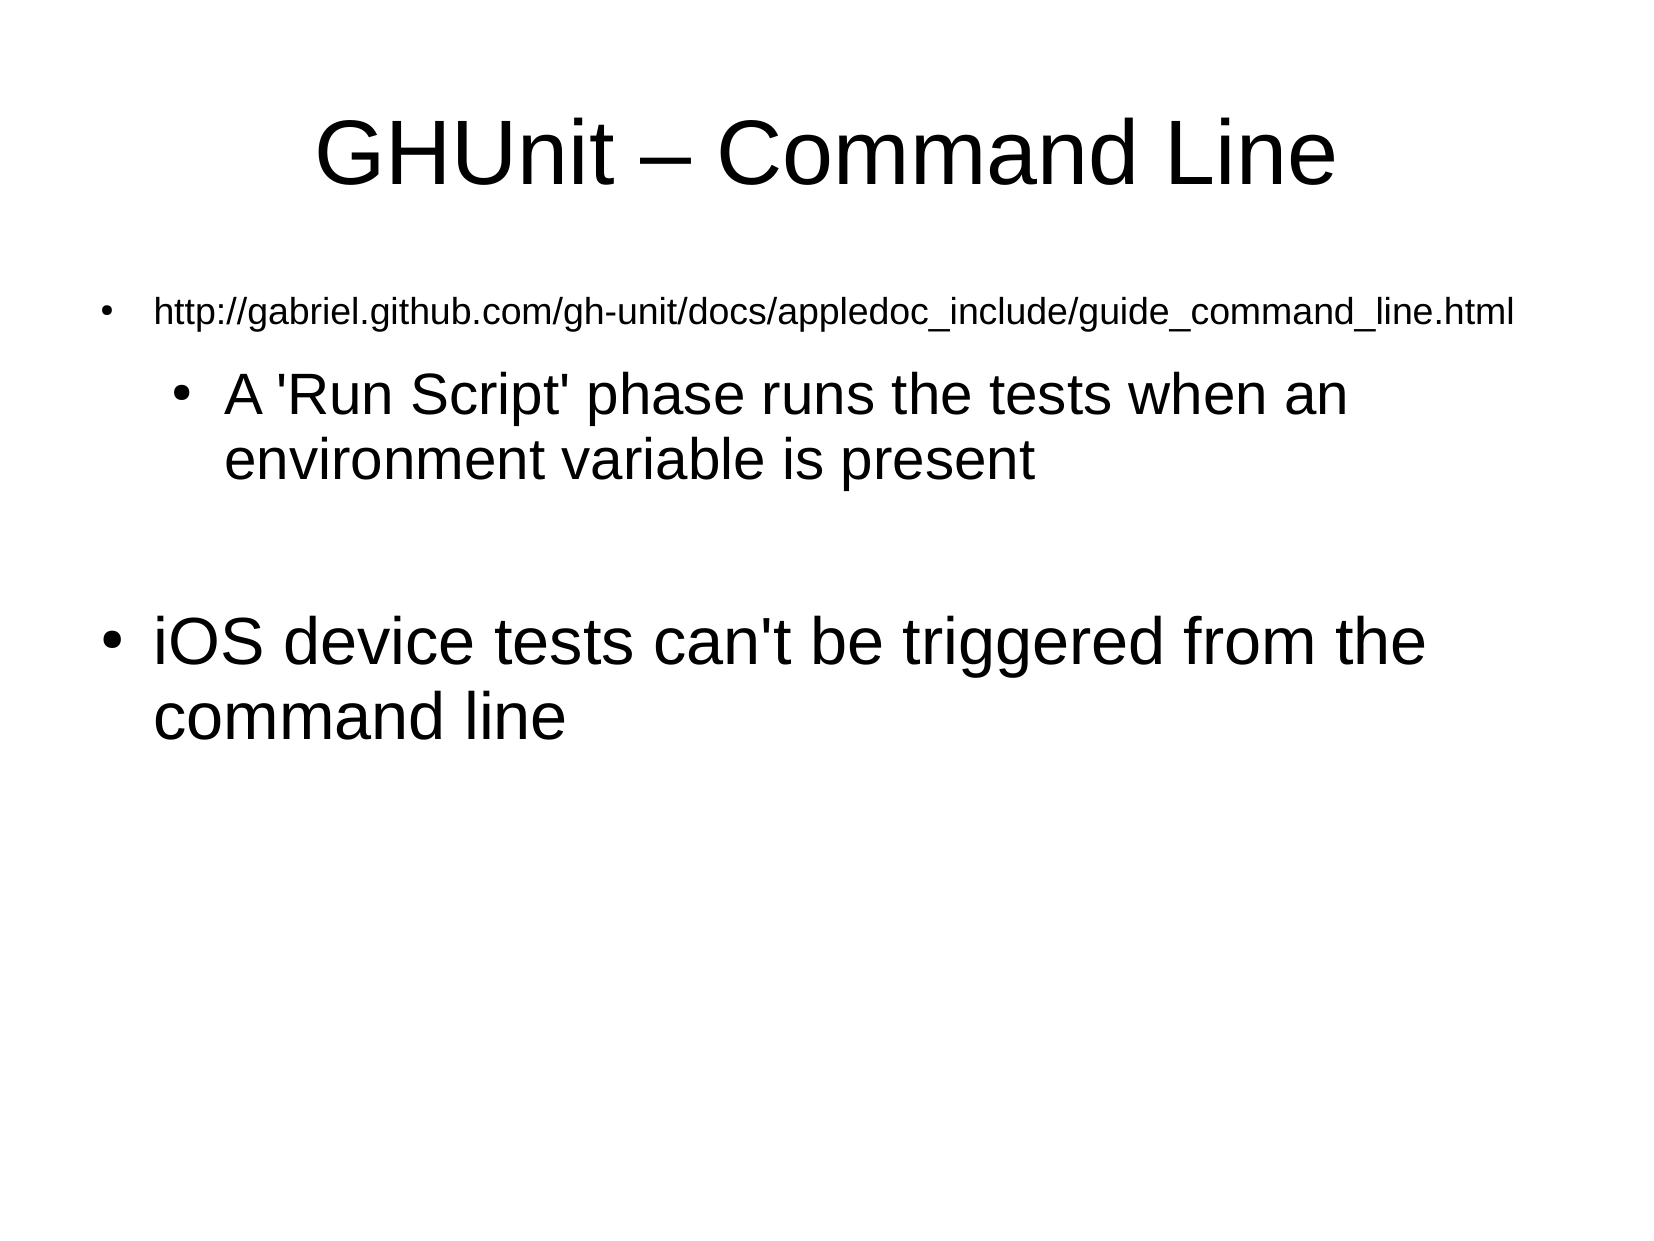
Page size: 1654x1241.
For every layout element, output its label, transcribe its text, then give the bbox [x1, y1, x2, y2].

title GHUnit – Command Line [82, 49, 1571, 257]
list http://gabriel.github.com/gh-unit/docs/appledoc_include/guide_command_line.html A 'Run Script' phase runs the tests when an environment variable is present iOS device tests can't be triggered from the command line [82, 290, 1571, 1109]
